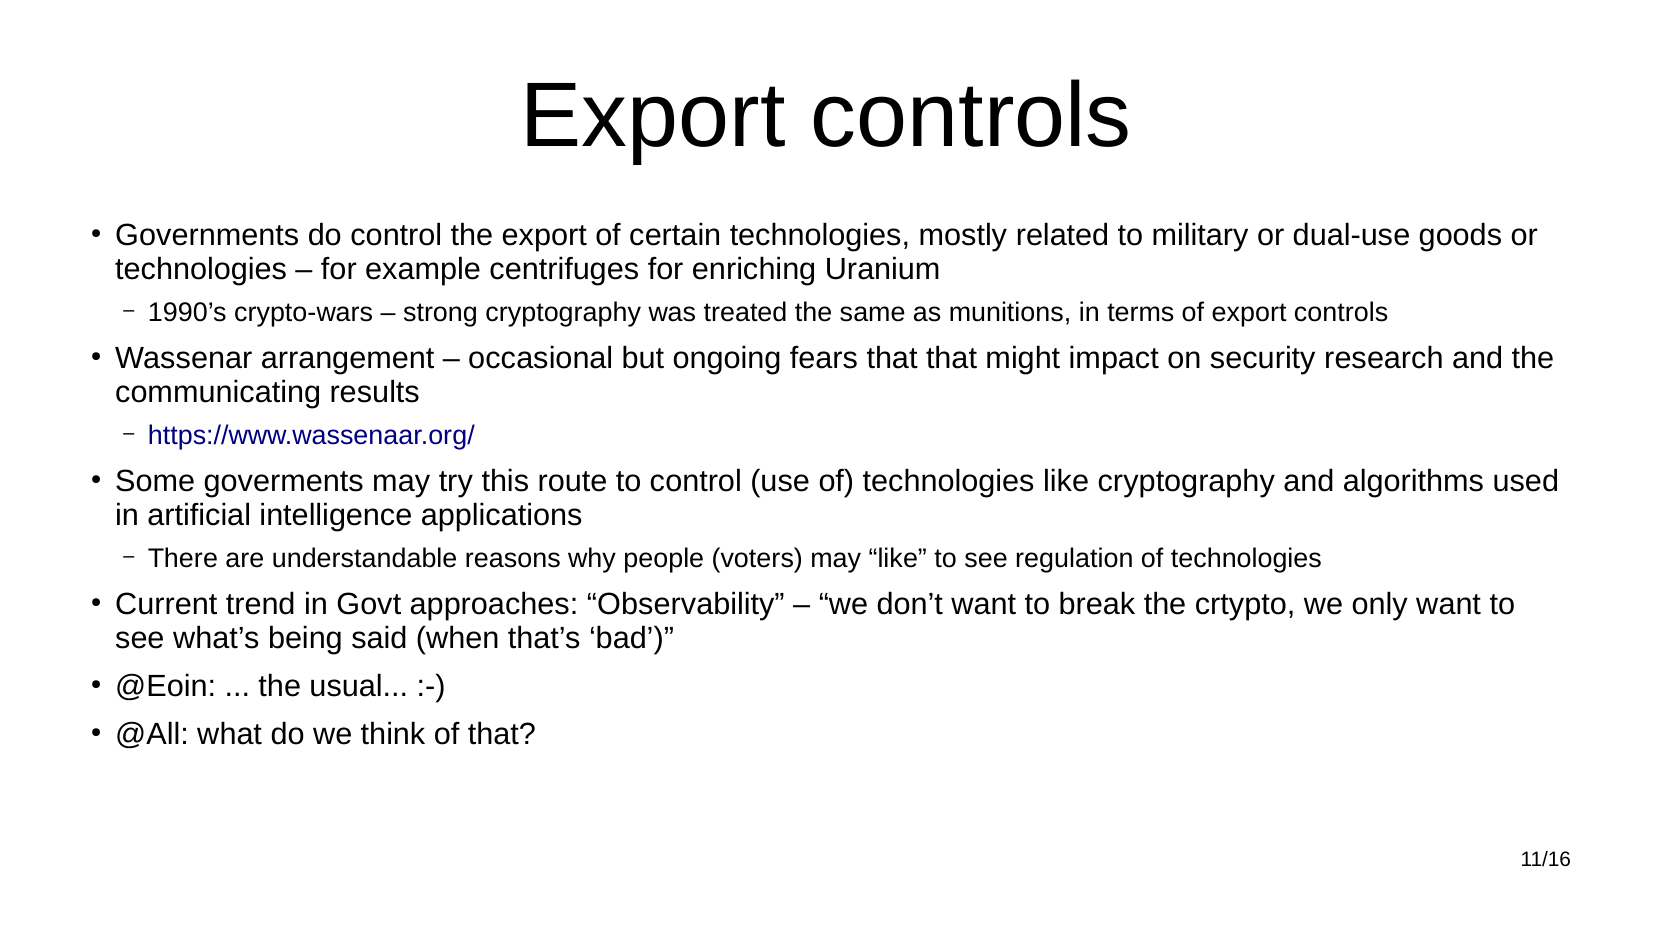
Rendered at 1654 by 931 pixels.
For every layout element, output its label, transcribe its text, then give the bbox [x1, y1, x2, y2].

list Governments do control the export of certain technologies, mostly related to military or dual-use goods or technologies – for example centrifuges for enriching Uranium 1990’s crypto-wars – strong cryptography was treated the same as munitions, in terms of export controls Wassenar arrangement – occasional but ongoing fears that that might impact on security research and the communicating results https://www.wassenaar.org/ Some goverments may try this route to control (use of) technologies like cryptography and algorithms used in artificial intelligence applications There are understandable reasons why people (voters) may “like” to see regulation of technologies Current trend in Govt approaches: “Observability” – “we don’t want to break the crtypto, we only want to see what’s being said (when that’s ‘bad’)” @Eoin: ... the usual... :-) @All: what do we think of that? [82, 217, 1571, 758]
title Export controls [82, 37, 1571, 193]
